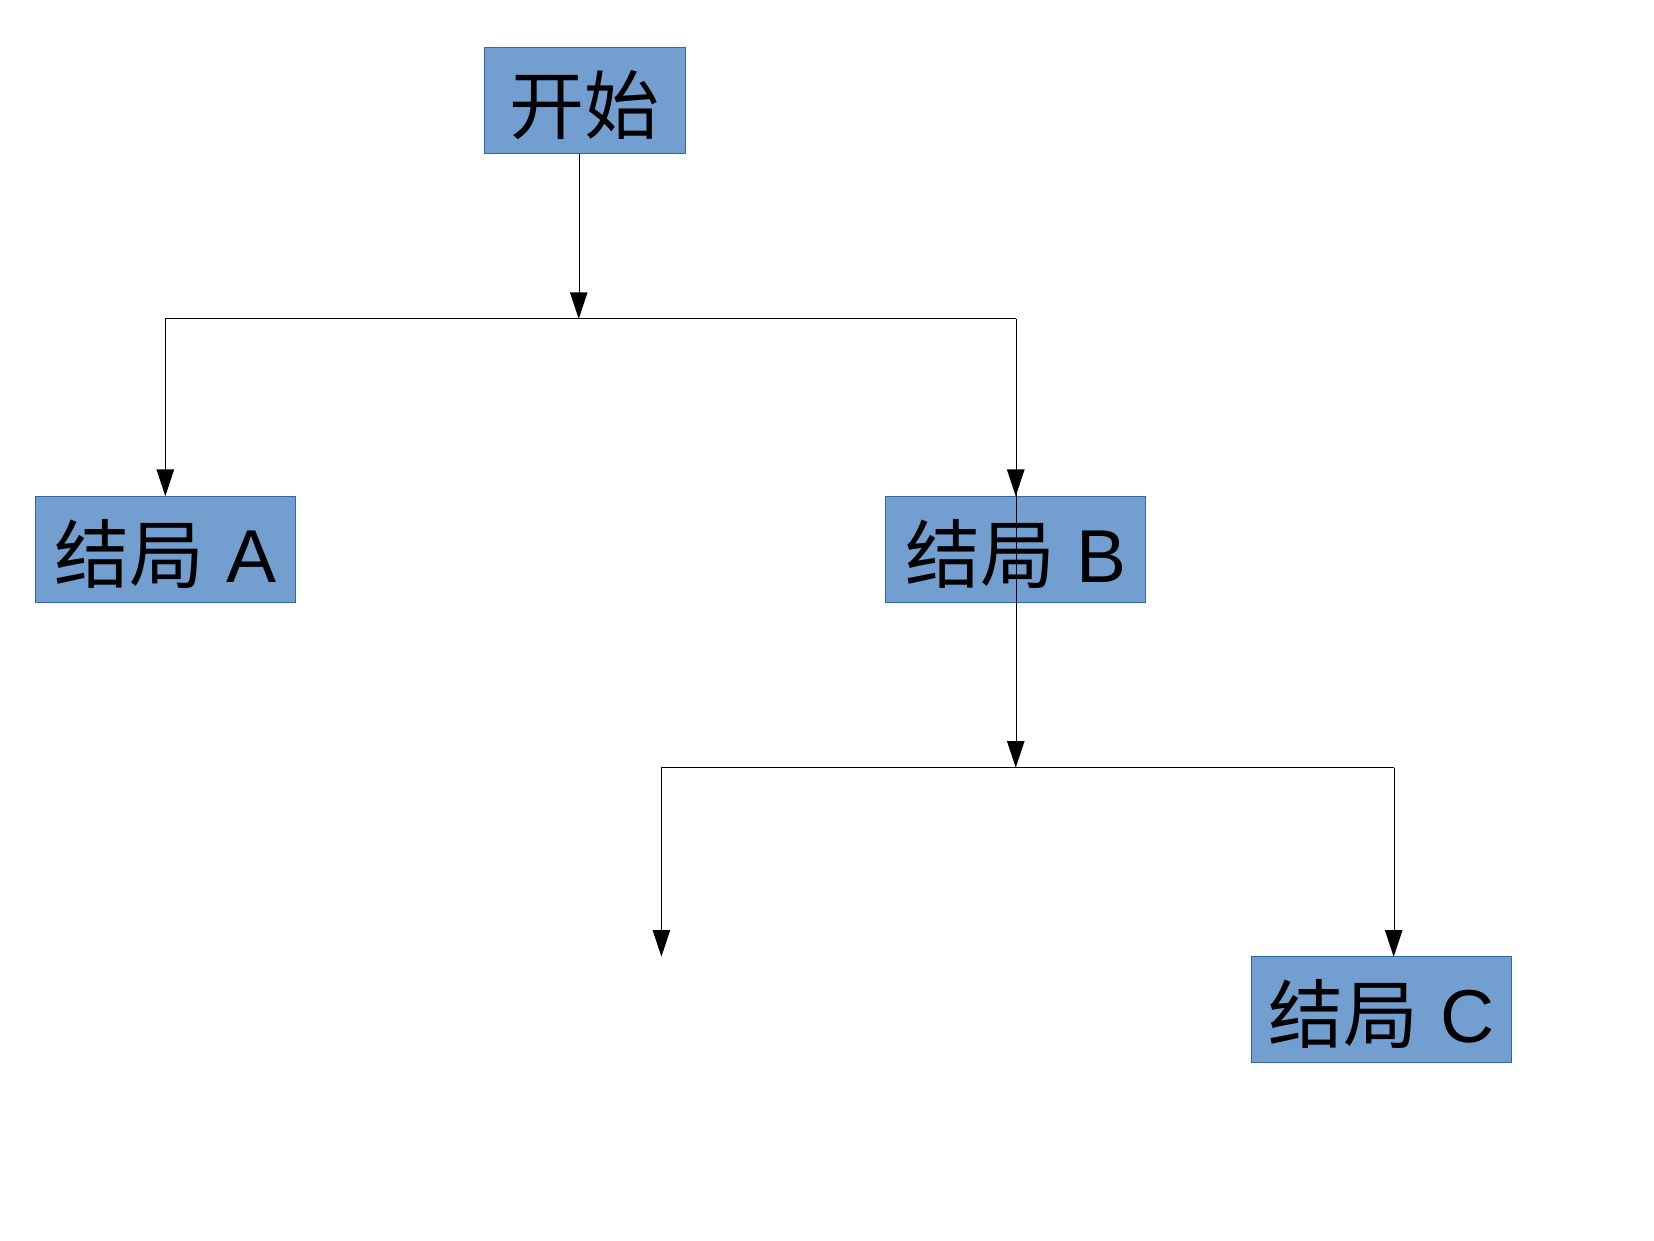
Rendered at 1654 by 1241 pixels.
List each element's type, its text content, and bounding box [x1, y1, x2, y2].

text_box 结局B [885, 496, 1016, 603]
text_box 开始 [484, 47, 686, 154]
text_box 结局A [35, 496, 296, 603]
text_box 结局B [1017, 564, 1026, 574]
text_box 结局B [1017, 496, 1146, 603]
text_box 结局B [997, 528, 1016, 537]
text_box 结局B [1008, 564, 1016, 574]
text_box 结局C [1251, 956, 1512, 1063]
text_box 结局B [1017, 528, 1038, 537]
text_box 结局B [997, 542, 1016, 549]
